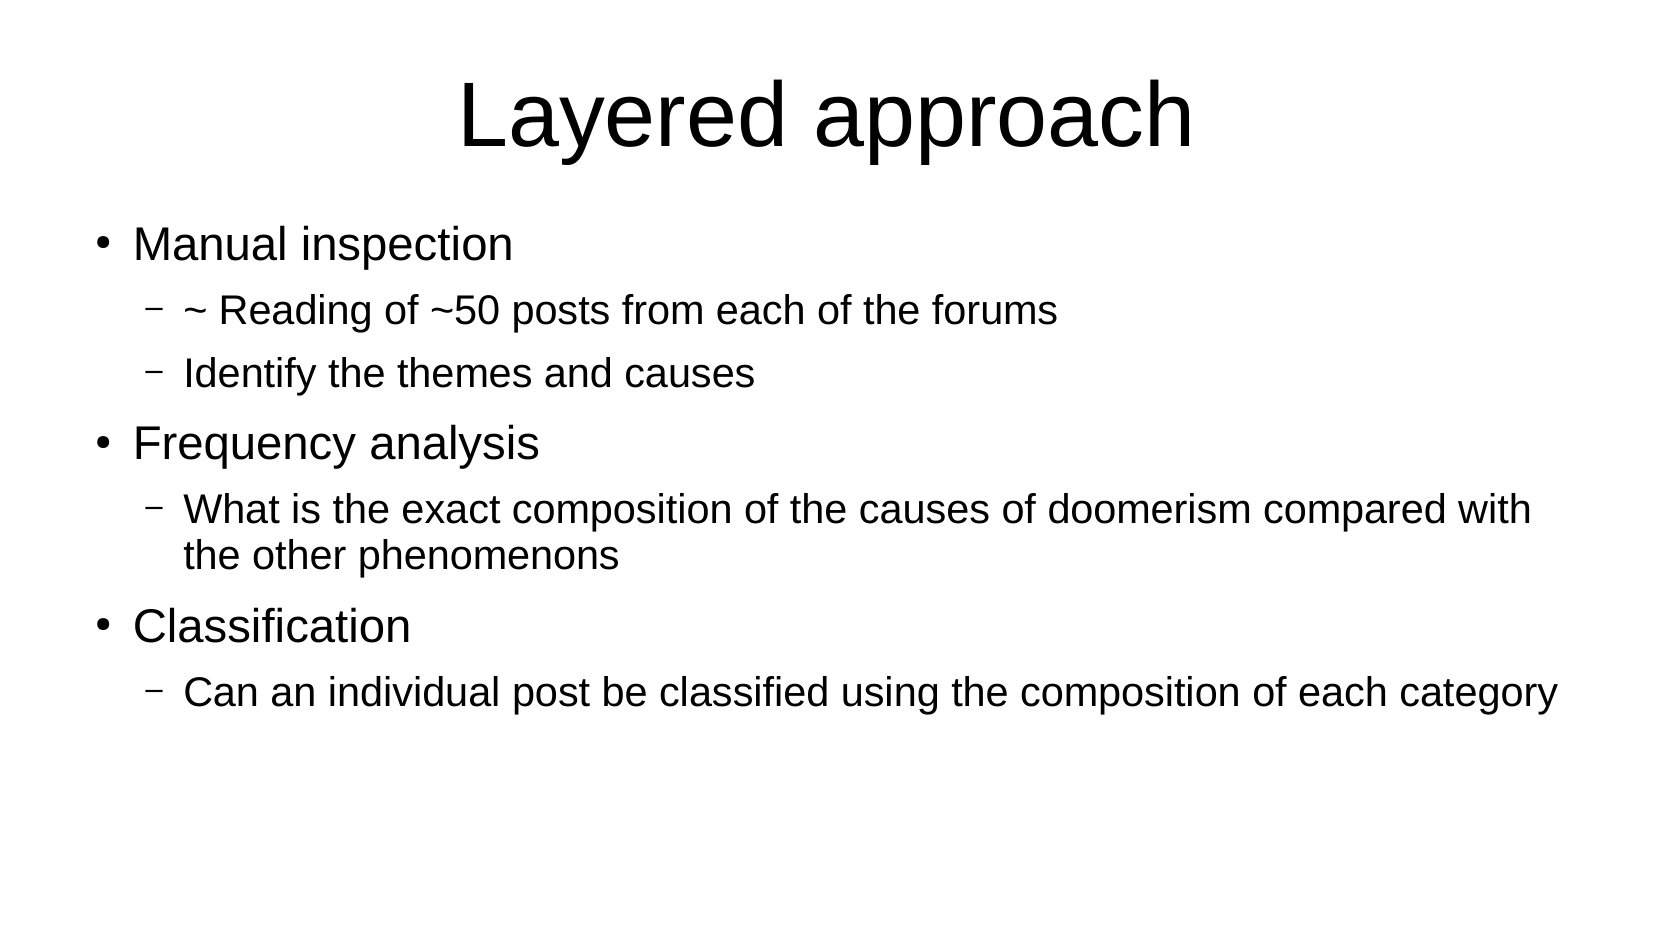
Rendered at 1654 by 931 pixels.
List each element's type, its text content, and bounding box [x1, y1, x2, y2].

title Layered approach [82, 37, 1571, 193]
list Manual inspection ~ Reading of ~50 posts from each of the forums Identify the themes and causes Frequency analysis What is the exact composition of the causes of doomerism compared with the other phenomenons Classification Can an individual post be classified using the composition of each category [82, 217, 1571, 758]
